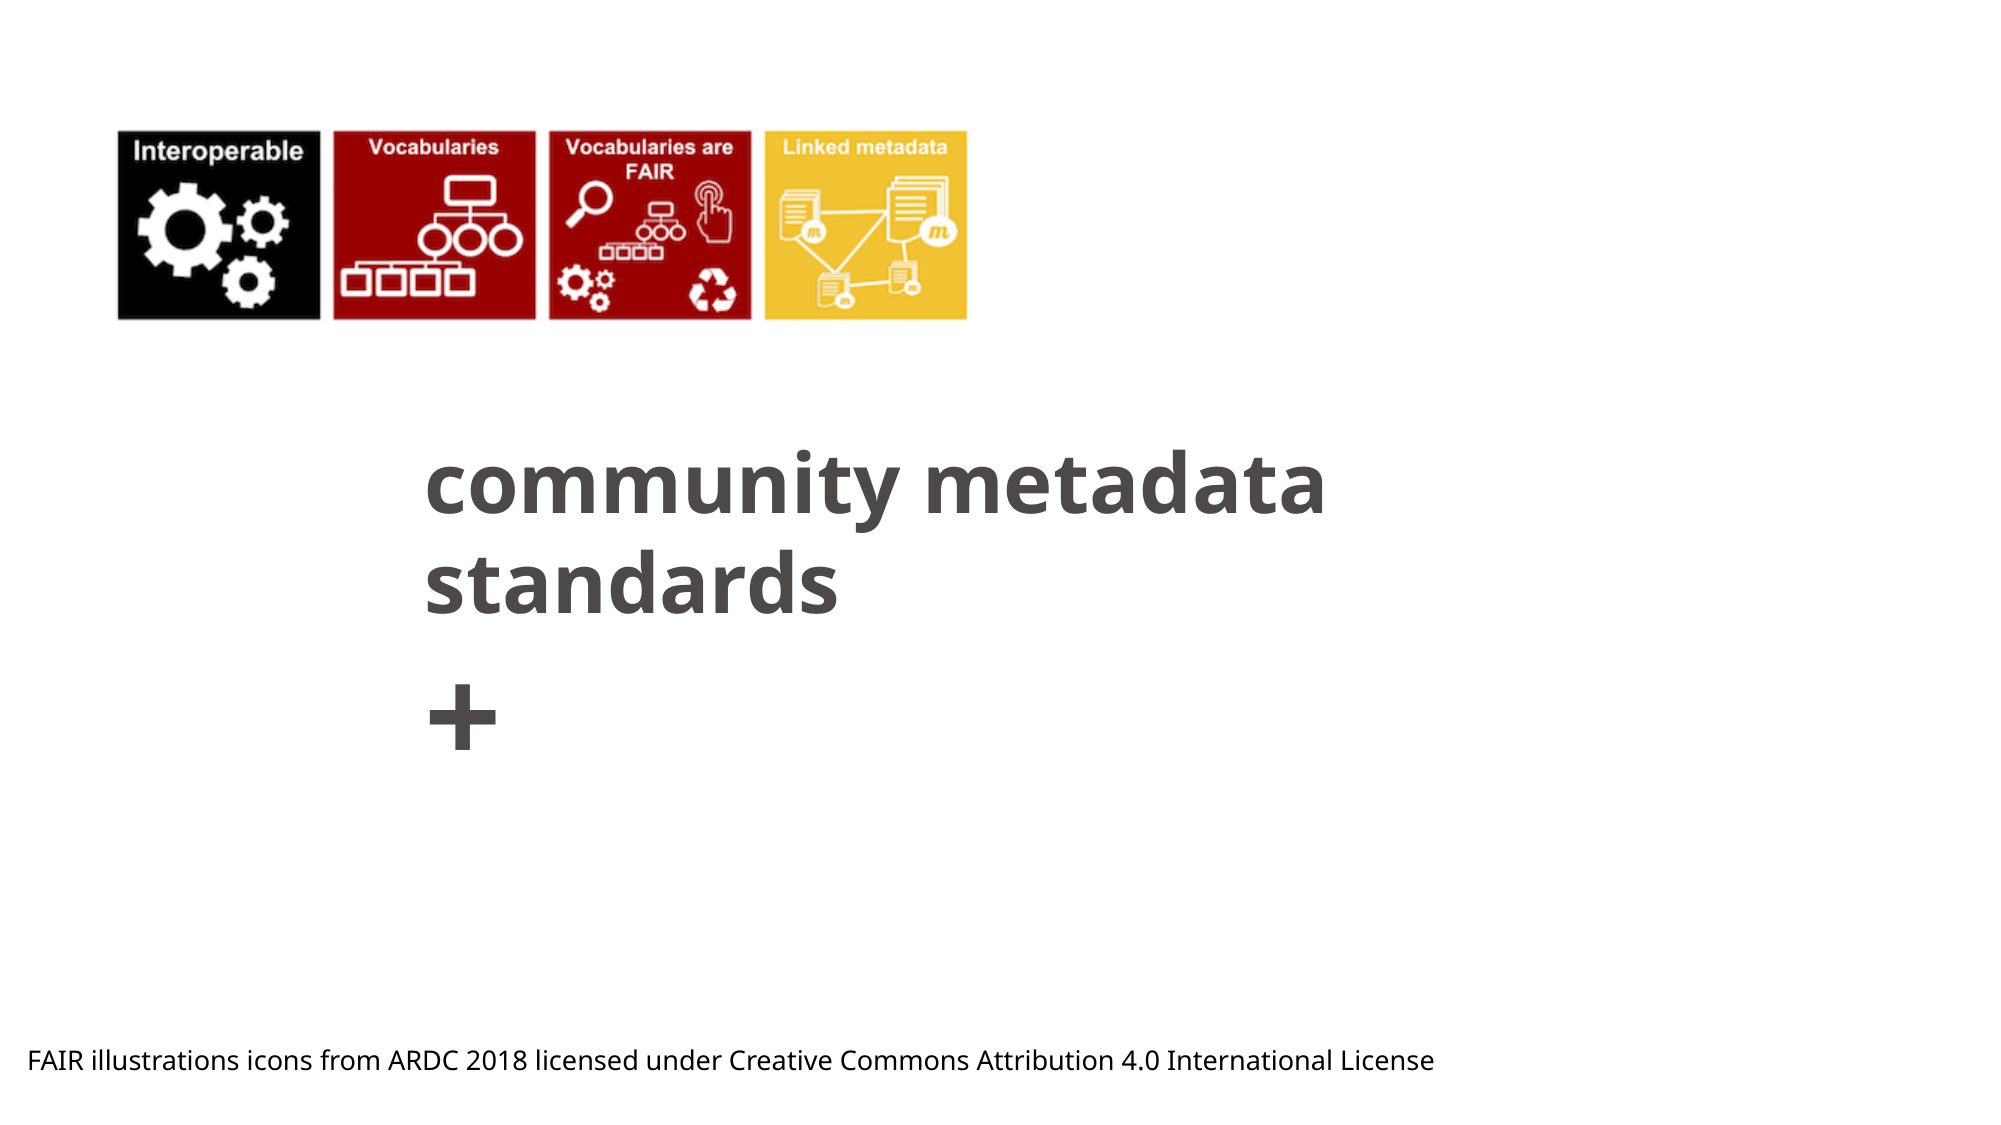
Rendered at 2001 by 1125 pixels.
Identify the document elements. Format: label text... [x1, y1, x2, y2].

picture [111, 124, 1264, 325]
text_box FAIR illustrations icons from ARDC 2018 licensed under Creative Commons Attribution 4.0 International License [12, 1028, 1548, 1125]
text_box community metadata standards + [409, 415, 1450, 995]
